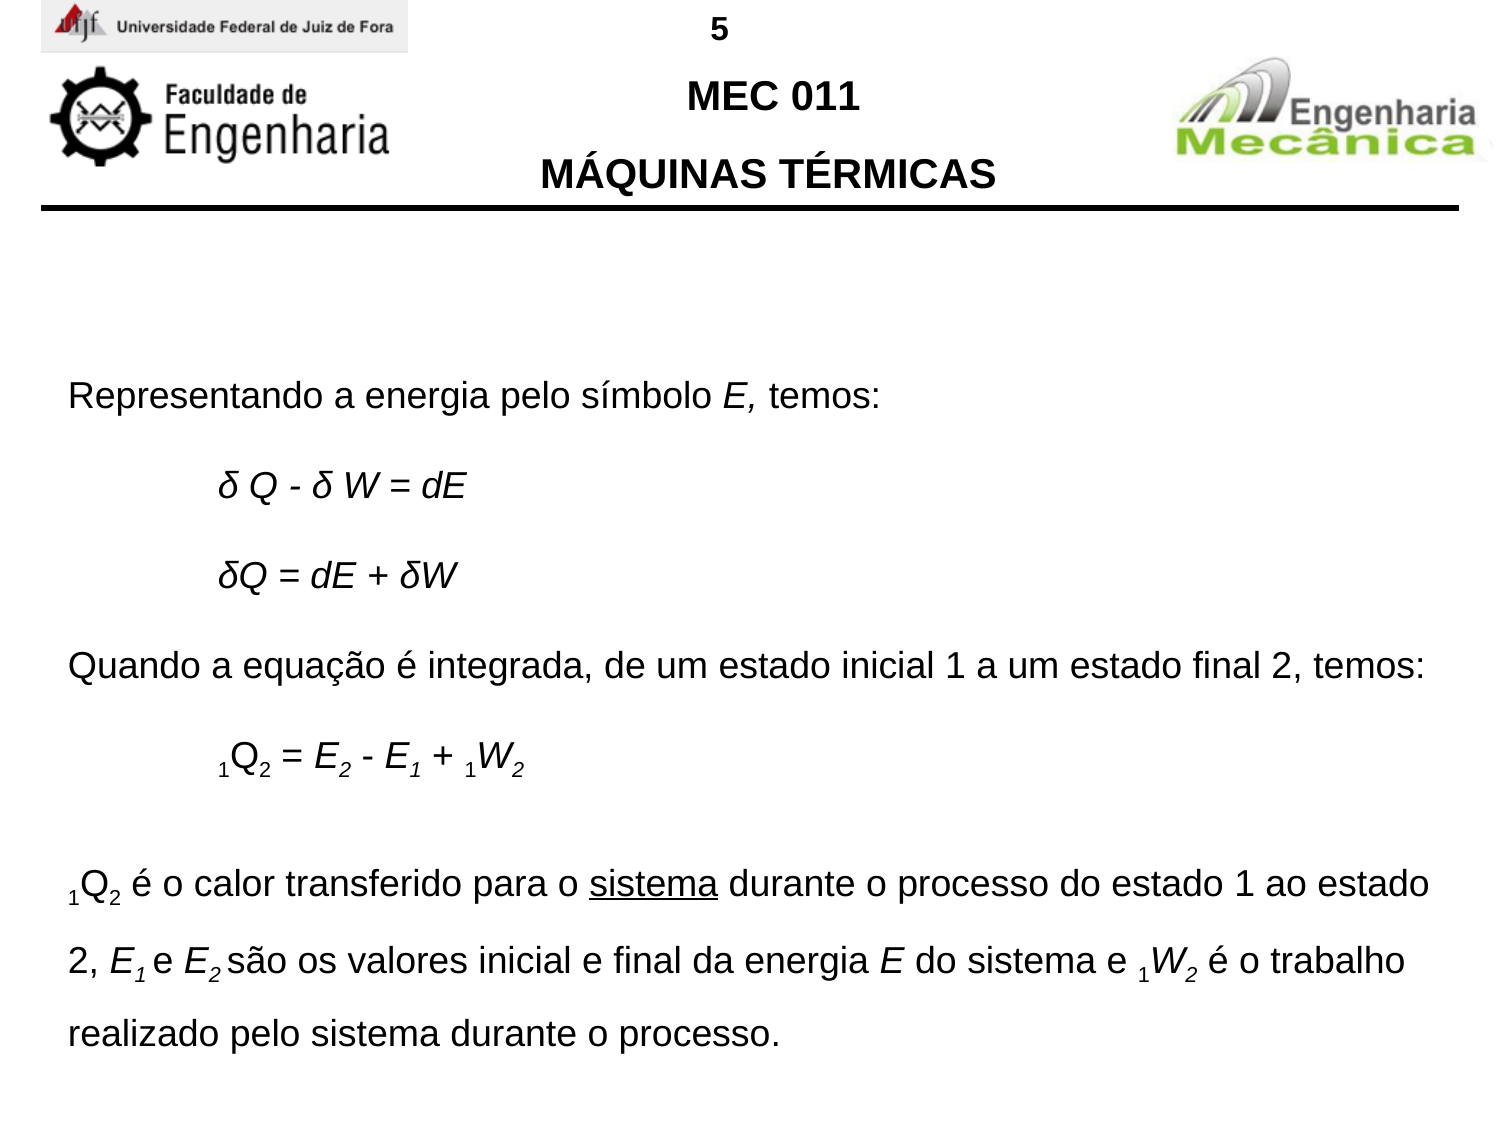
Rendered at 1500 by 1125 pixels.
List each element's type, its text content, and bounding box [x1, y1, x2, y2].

text_box Representando a energia pelo símbolo E, temos: δ Q - δ W = dE δQ = dE + δW Quando a equação é integrada, de um estado inicial 1 a um estado final 2, temos: 1Q2 = E2 - E1 + 1W2 1Q2 é o calor transferido para o sistema durante o processo do estado 1 ao estado 2, E1 e E2 são os valores inicial e final da energia E do sistema e 1W2 é o trabalho realizado pelo sistema durante o processo. [53, 363, 1447, 1062]
picture [1151, 54, 1500, 167]
picture [41, 0, 408, 174]
